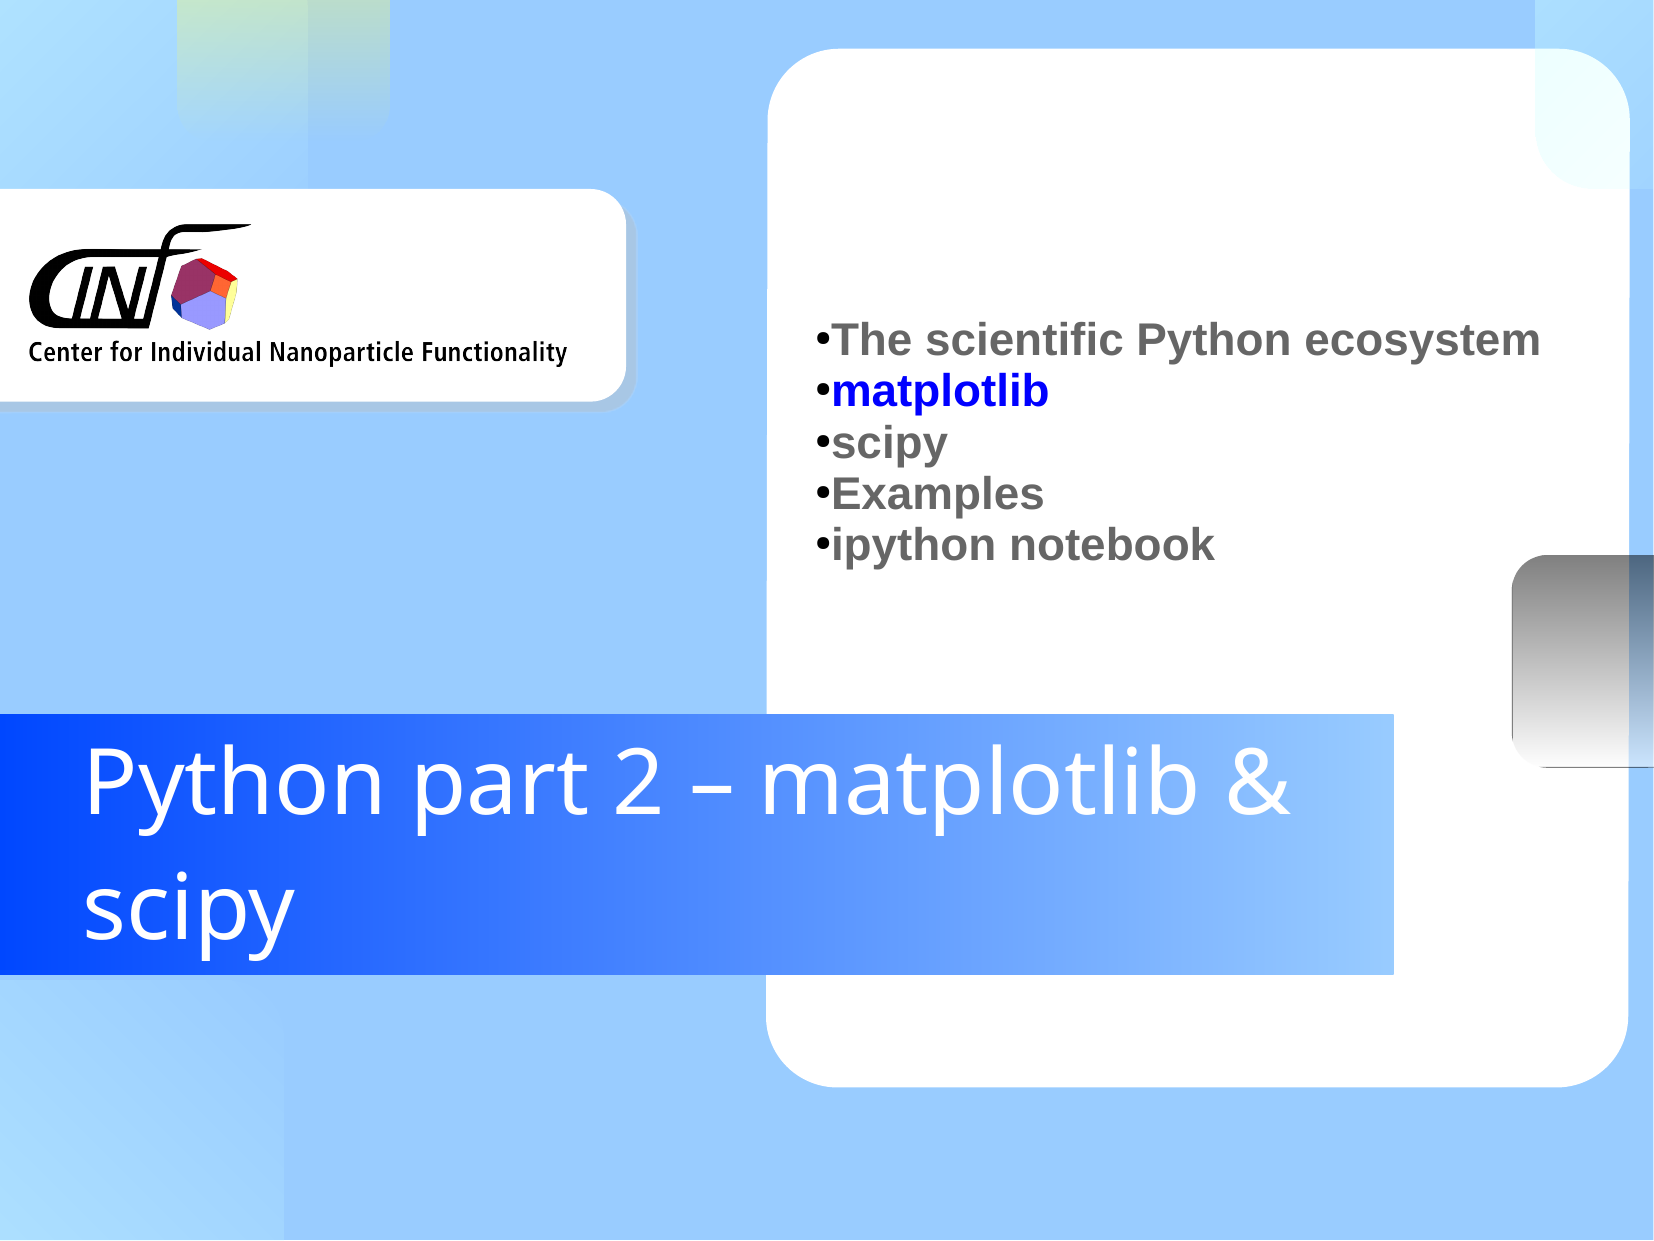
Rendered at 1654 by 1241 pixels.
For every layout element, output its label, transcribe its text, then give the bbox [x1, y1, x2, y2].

subtitle The scientific Python ecosystem matplotlib scipy Examples ipython notebook [814, 313, 1571, 571]
title Python part 2 – matplotlib & scipy [82, 738, 1312, 946]
picture [28, 224, 567, 367]
